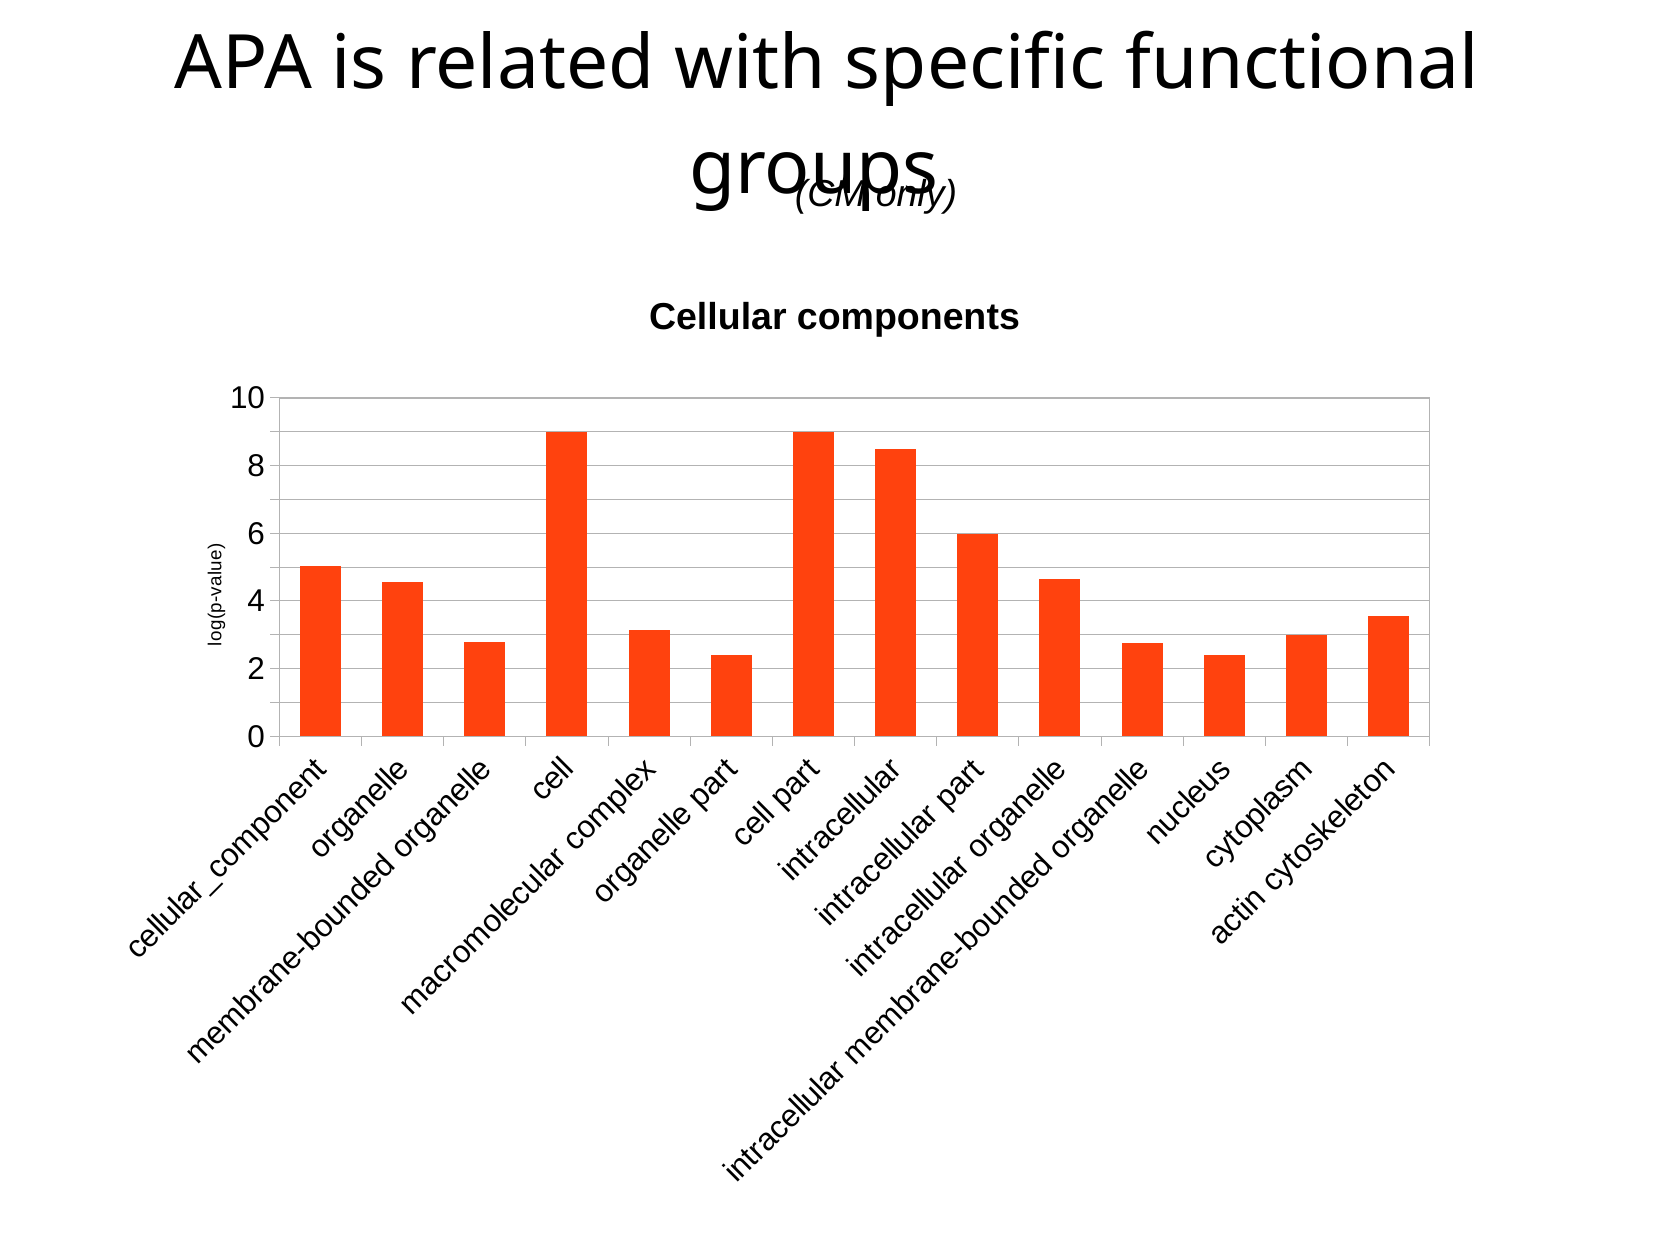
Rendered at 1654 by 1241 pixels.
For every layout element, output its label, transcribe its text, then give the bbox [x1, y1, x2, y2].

chart [30, 364, 1459, 1206]
title APA is related with specific functional groups [82, 8, 1571, 216]
text_box (CM only) [780, 165, 972, 222]
text_box Cellular components [634, 288, 1036, 346]
